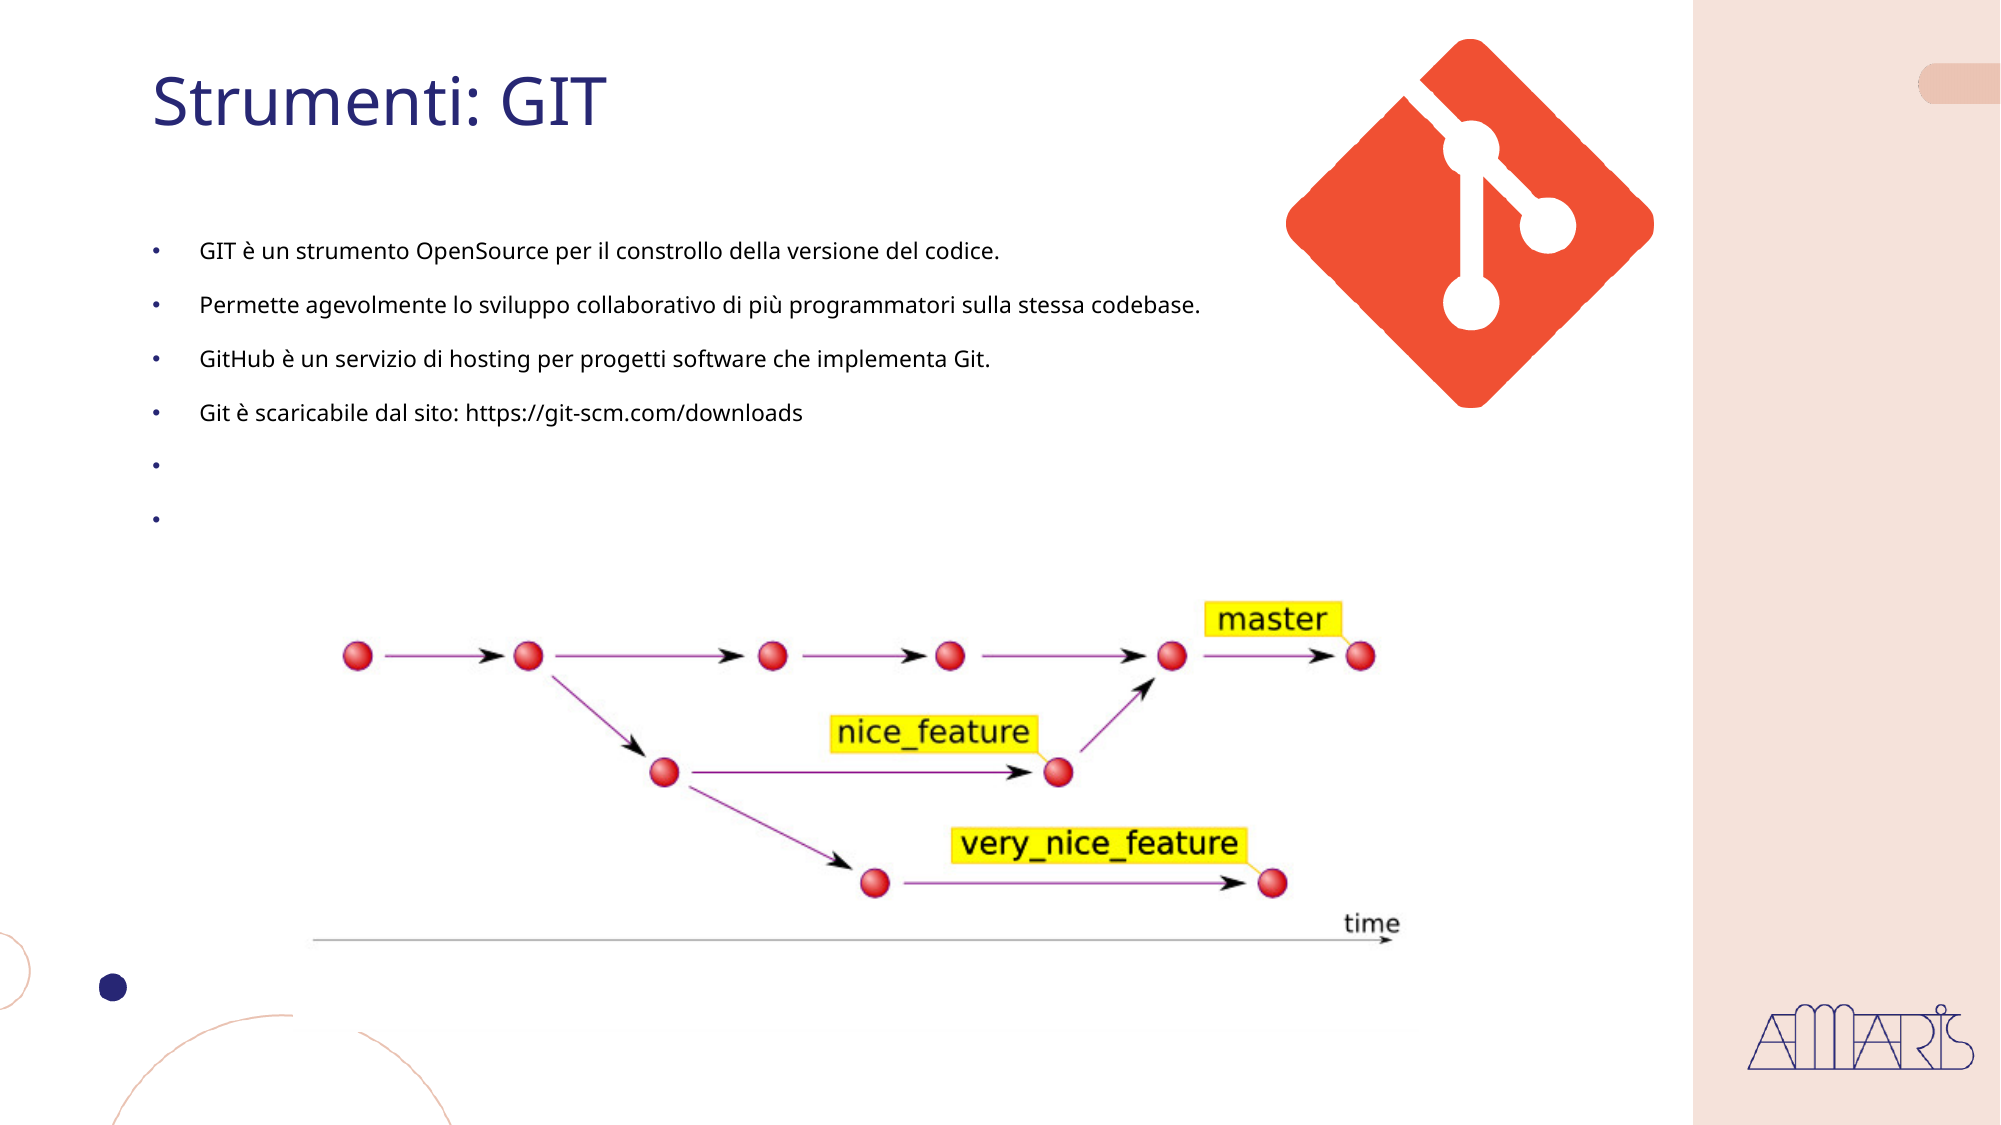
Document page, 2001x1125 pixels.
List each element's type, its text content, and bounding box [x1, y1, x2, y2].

list GIT è un strumento OpenSource per il constrollo della versione del codice. Permette agevolmente lo sviluppo collaborativo di più programmatori sulla stessa codebase. GitHub è un servizio di hosting per progetti software che implementa Git. Git è scaricabile dal sito: https://git-scm.com/downloads [137, 223, 1574, 541]
picture [1286, 40, 1654, 408]
picture [293, 562, 1419, 1032]
title Strumenti: GIT [137, 59, 1286, 148]
